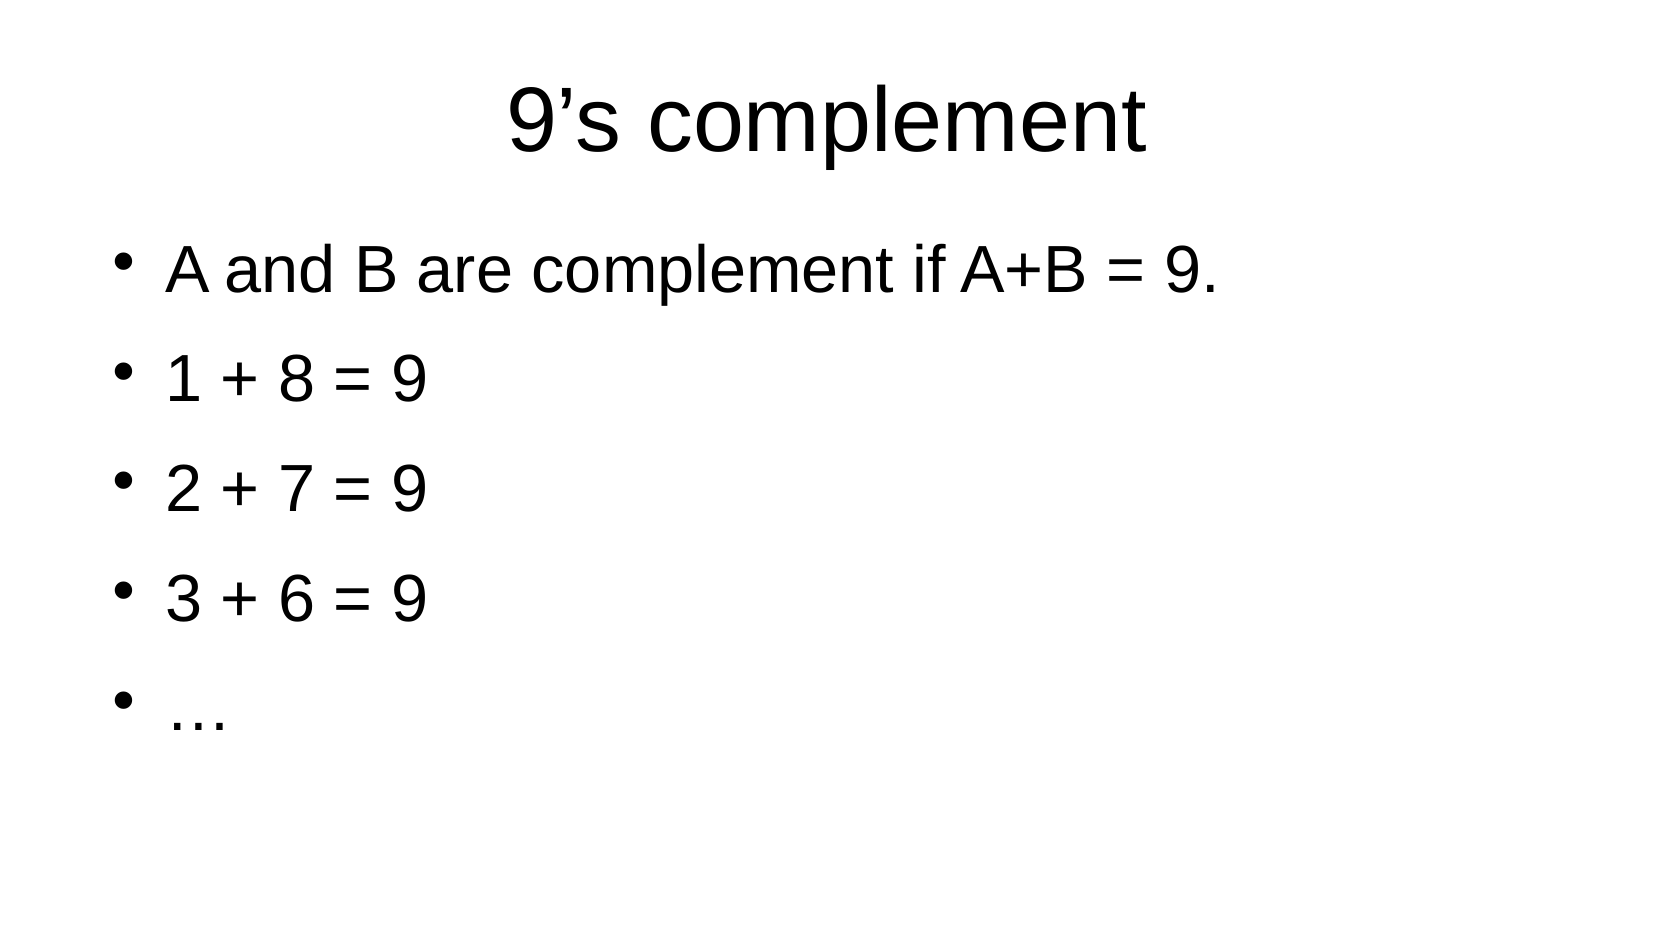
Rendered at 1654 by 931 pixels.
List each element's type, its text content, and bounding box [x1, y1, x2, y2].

text_box A and B are complement if A+B = 9. 1 + 8 = 9 2 + 7 = 9 3 + 6 = 9 … [94, 225, 1583, 765]
text_box 9’s complement [82, 37, 1571, 193]
